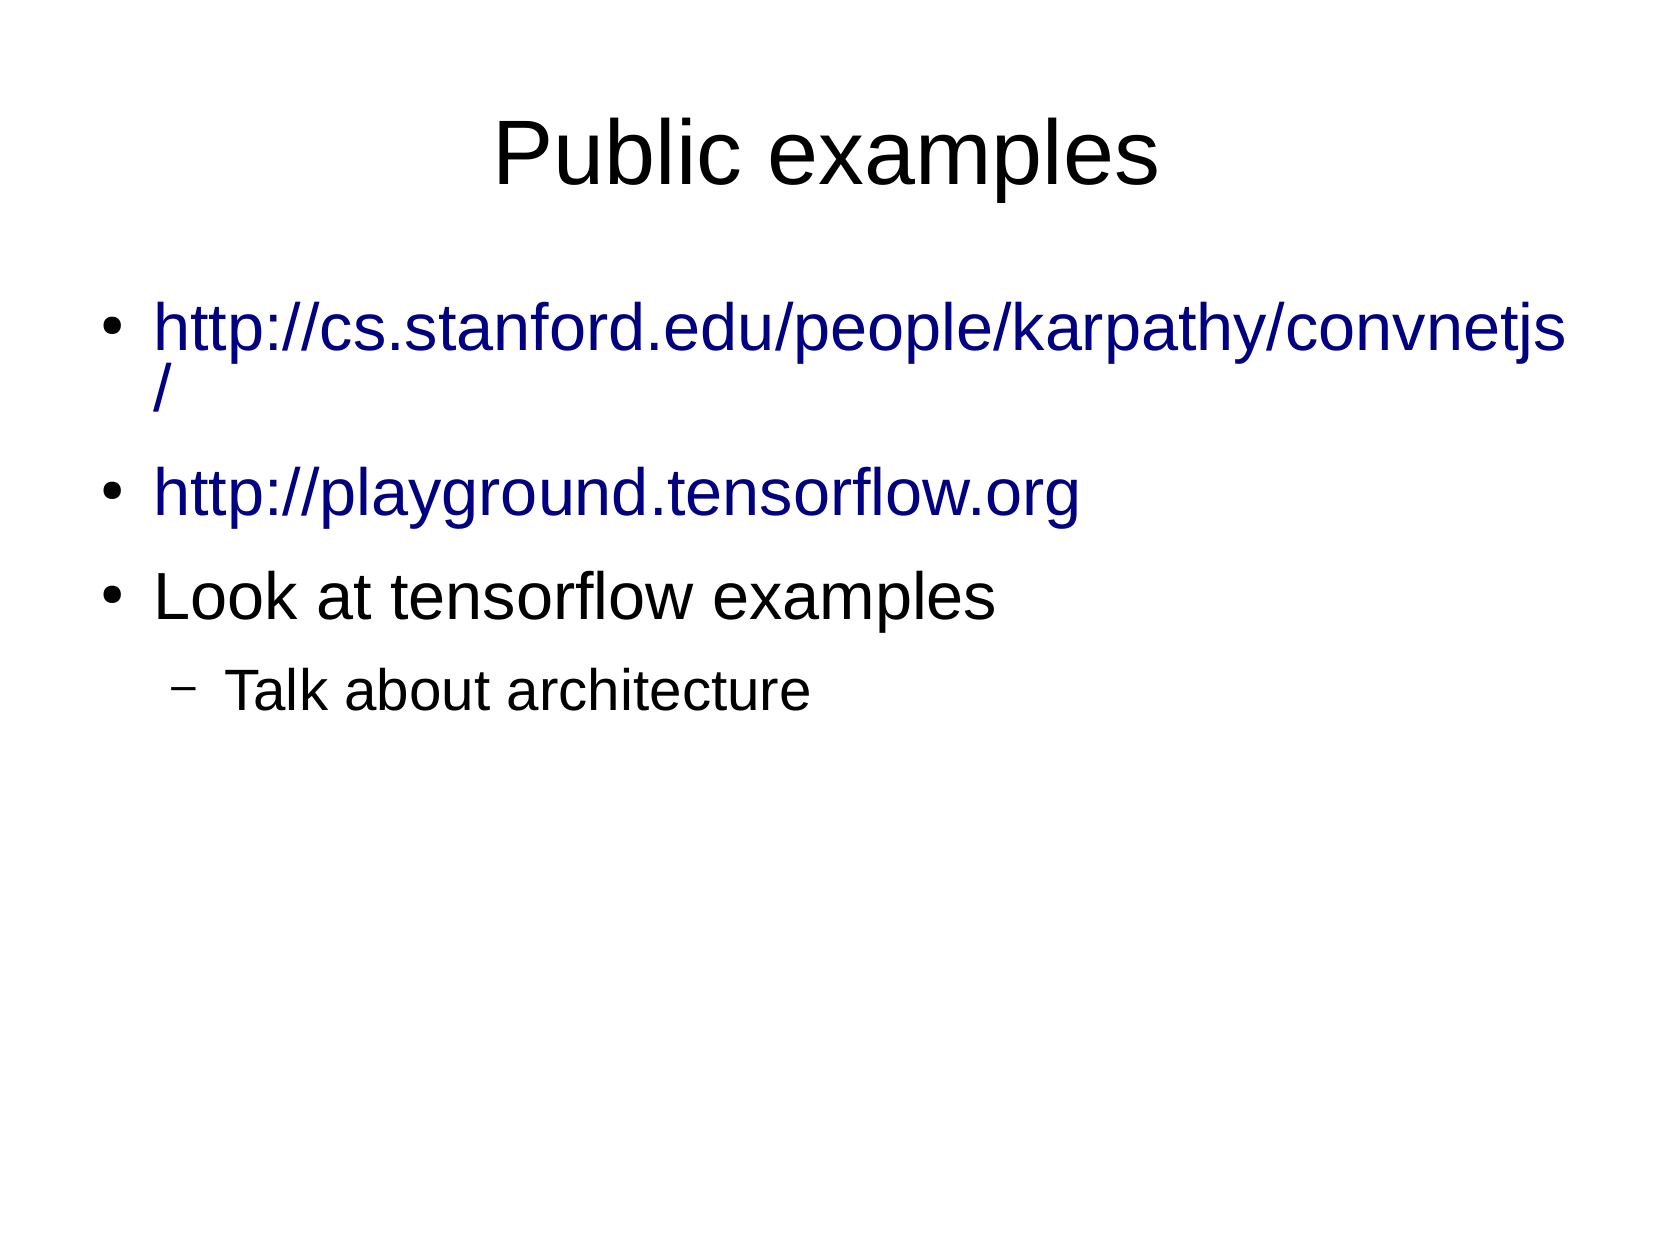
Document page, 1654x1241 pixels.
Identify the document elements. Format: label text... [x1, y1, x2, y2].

list http://cs.stanford.edu/people/karpathy/convnetjs/ http://playground.tensorflow.org Look at tensorflow examples Talk about architecture [82, 290, 1571, 1010]
title Public examples [82, 49, 1571, 257]
